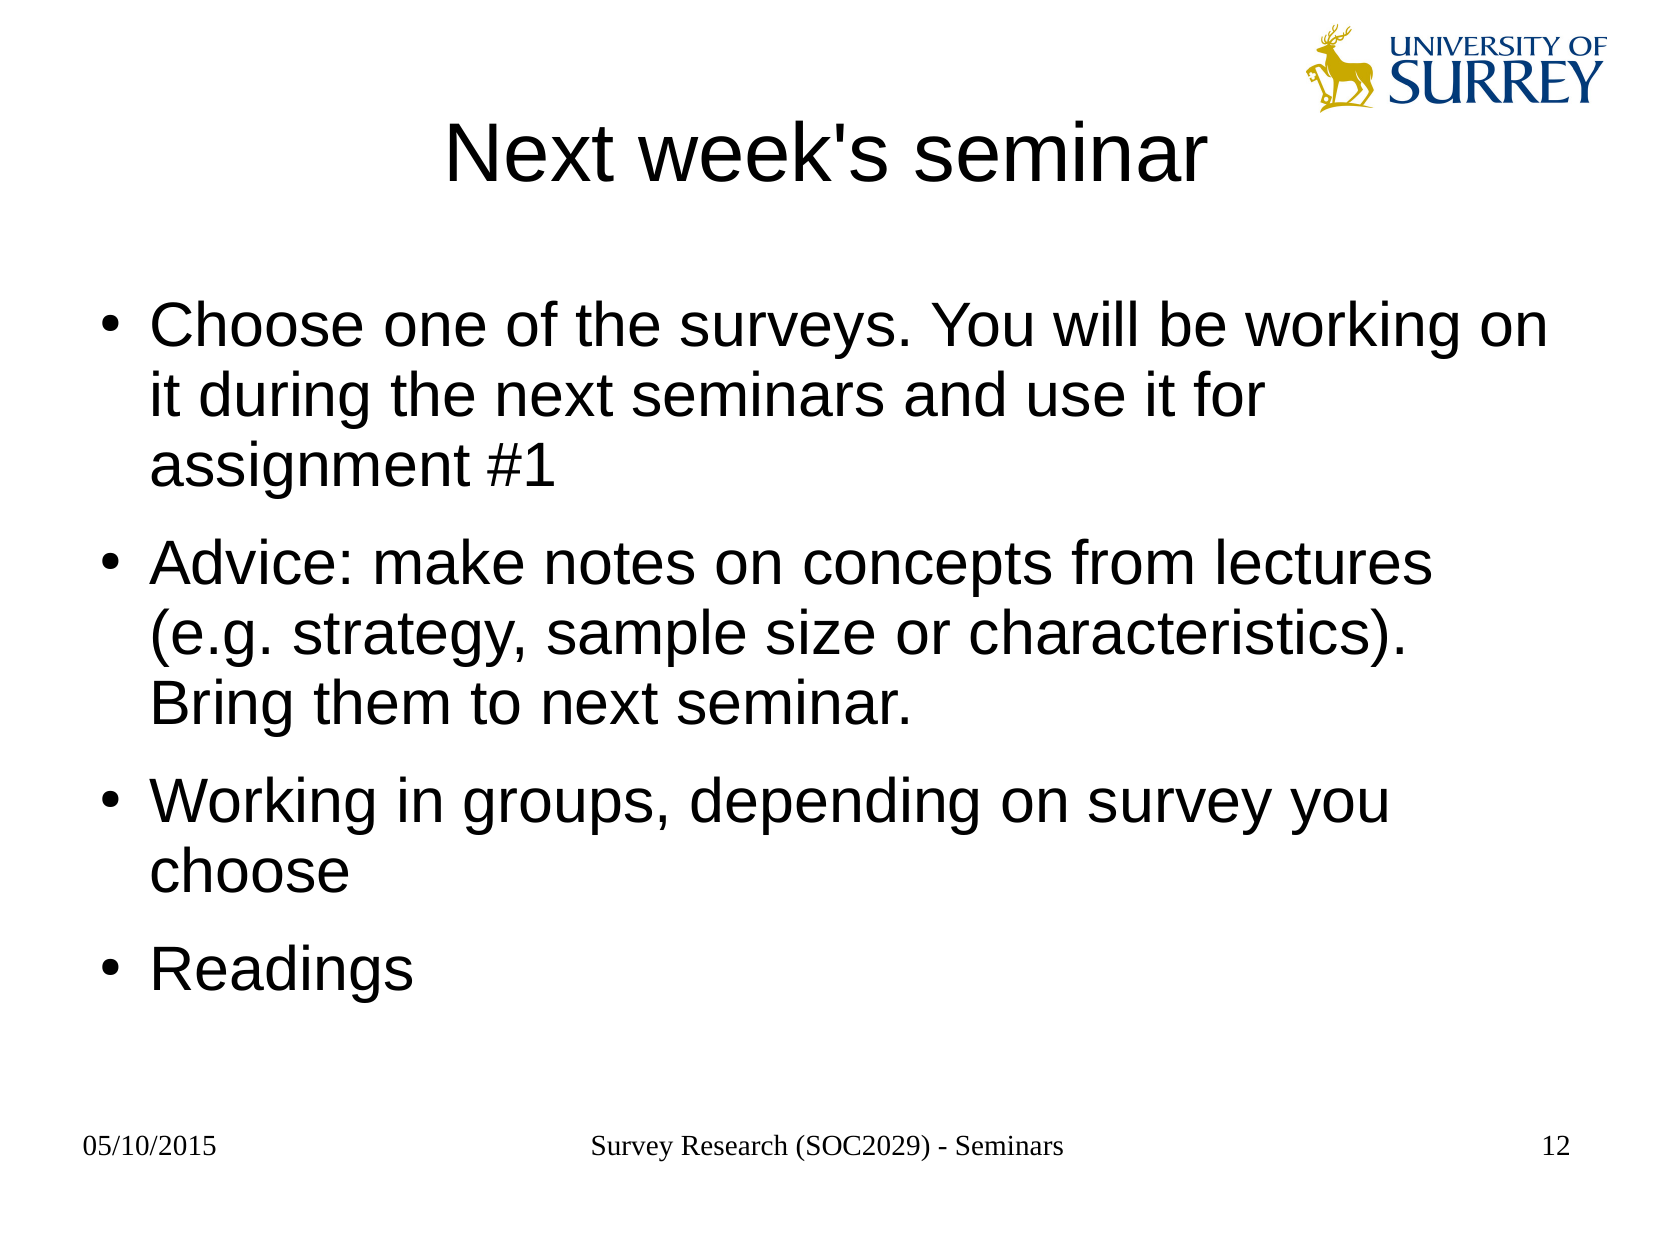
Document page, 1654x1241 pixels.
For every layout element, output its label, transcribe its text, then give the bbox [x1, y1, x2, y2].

title Next week's seminar [82, 49, 1571, 257]
list Choose one of the surveys. You will be working on it during the next seminars and use it for assignment #1 Advice: make notes on concepts from lectures (e.g. strategy, sample size or characteristics). Bring them to next seminar. Working in groups, depending on survey you choose Readings [82, 290, 1571, 1010]
picture [1306, 23, 1607, 113]
